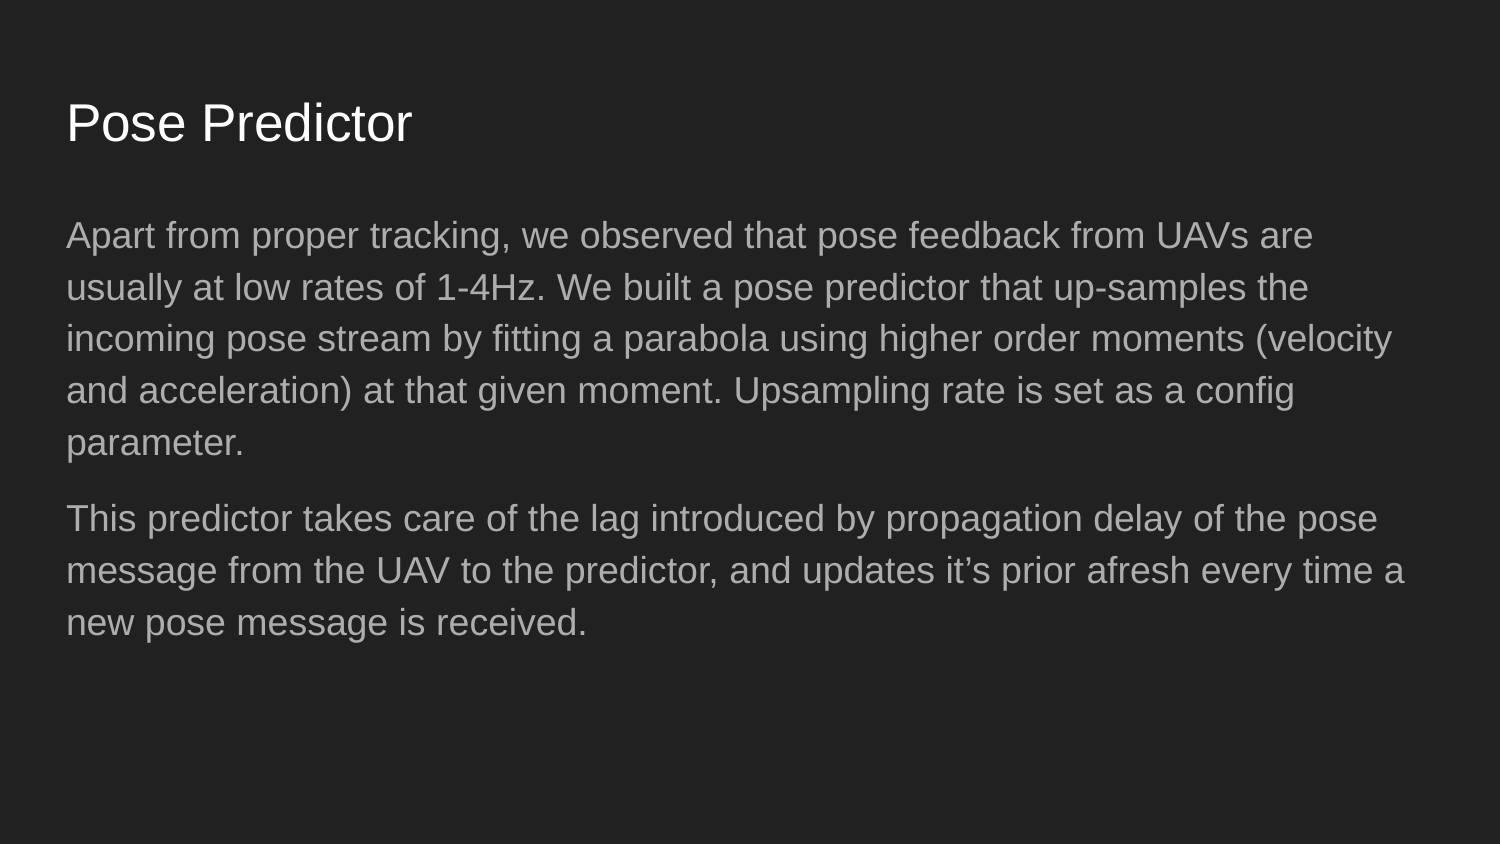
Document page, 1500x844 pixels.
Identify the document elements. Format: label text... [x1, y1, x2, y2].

title Pose Predictor [51, 72, 1449, 167]
list Apart from proper tracking, we observed that pose feedback from UAVs are usually at low rates of 1-4Hz. We built a pose predictor that up-samples the incoming pose stream by fitting a parabola using higher order moments (velocity and acceleration) at that given moment. Upsampling rate is set as a config parameter. This predictor takes care of the lag introduced by propagation delay of the pose message from the UAV to the predictor, and updates it’s prior afresh every time a new pose message is received. [51, 189, 1449, 750]
